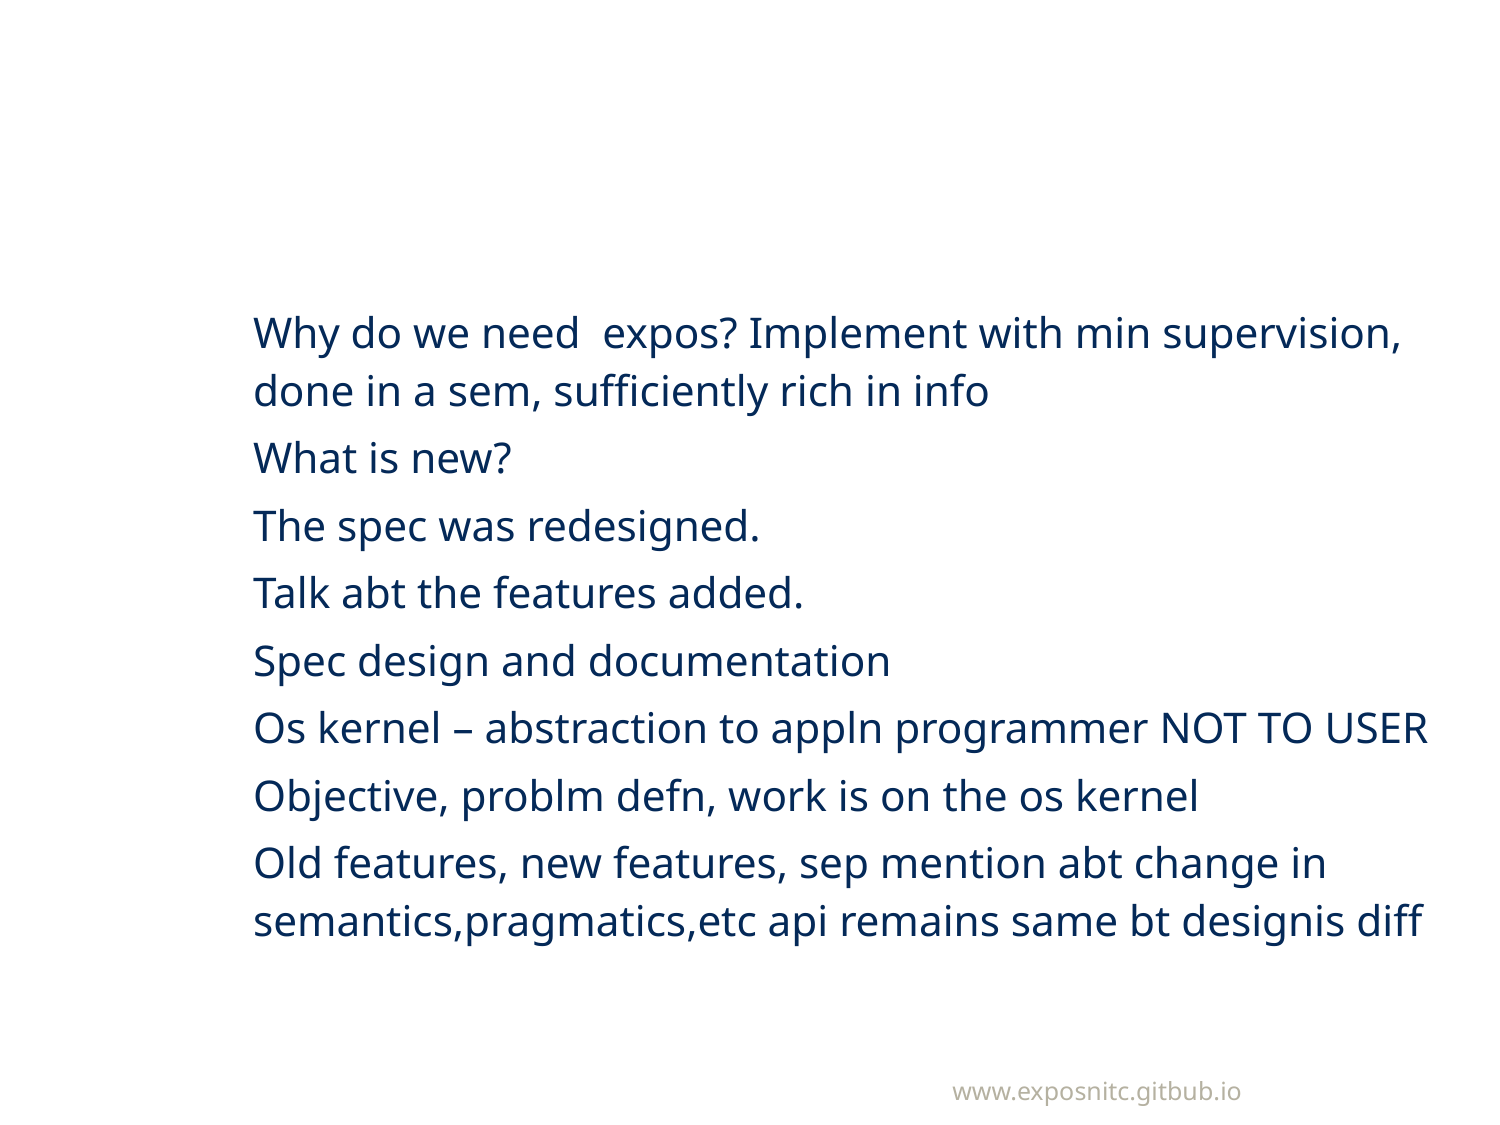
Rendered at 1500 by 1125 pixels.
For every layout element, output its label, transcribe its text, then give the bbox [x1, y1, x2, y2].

footer www.exposnitc.gitbub.io [937, 1034, 1413, 1113]
subtitle Why do we need expos? Implement with min supervision, done in a sem, sufficiently rich in info What is new? The spec was redesigned. Talk abt the features added. Spec design and documentation Os kernel – abstraction to appln programmer NOT TO USER Objective, problm defn, work is on the os kernel Old features, new features, sep mention abt change in semantics,pragmatics,etc api remains same bt designis diff [234, 303, 1450, 1038]
